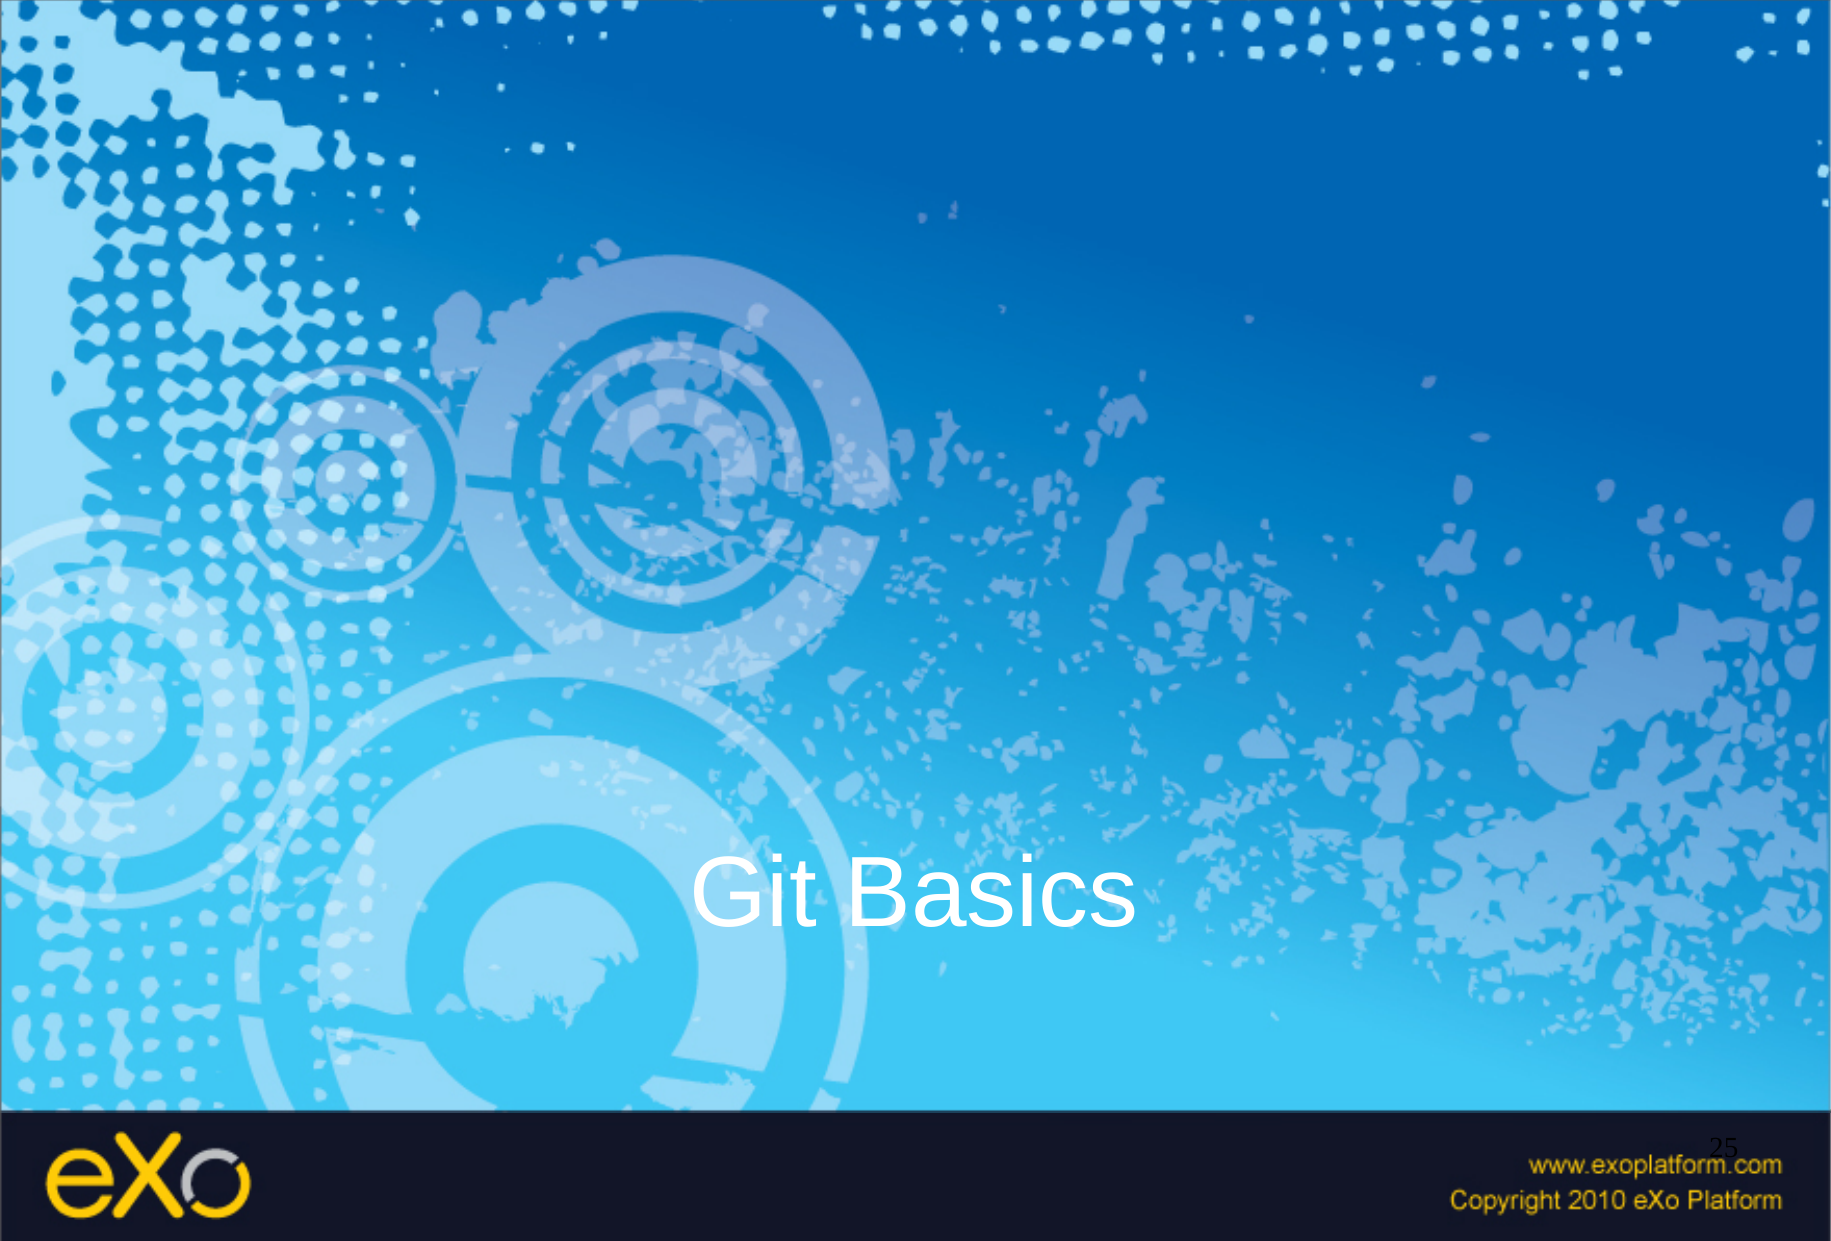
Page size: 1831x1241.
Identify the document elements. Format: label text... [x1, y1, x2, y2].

text_box <number> [1312, 1129, 1739, 1216]
text_box Git Basics [90, 769, 1739, 1015]
picture [0, 0, 1831, 1241]
